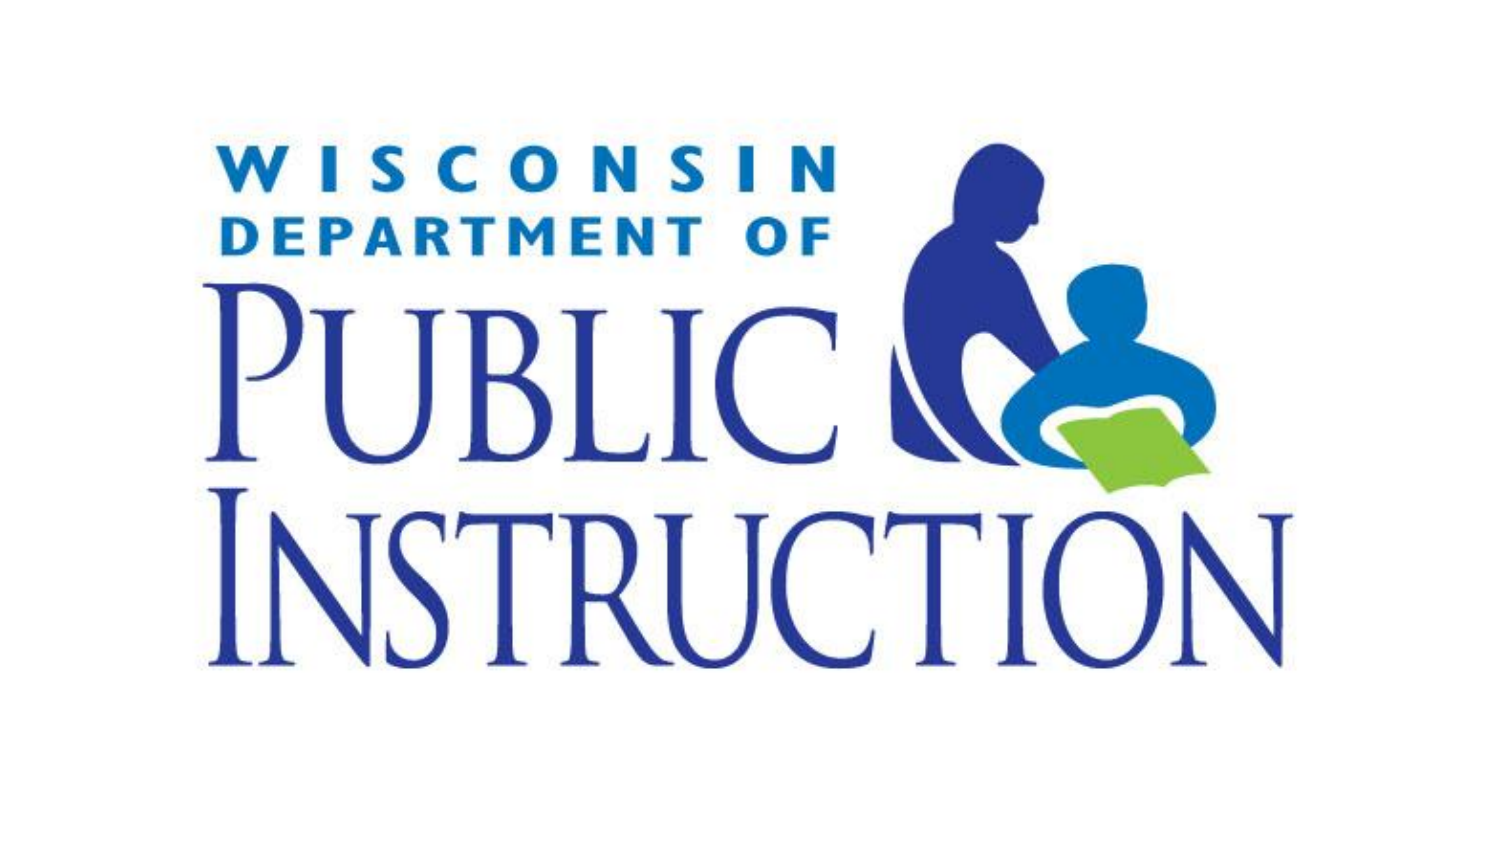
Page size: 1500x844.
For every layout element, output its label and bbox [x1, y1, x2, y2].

picture [165, 89, 1335, 755]
